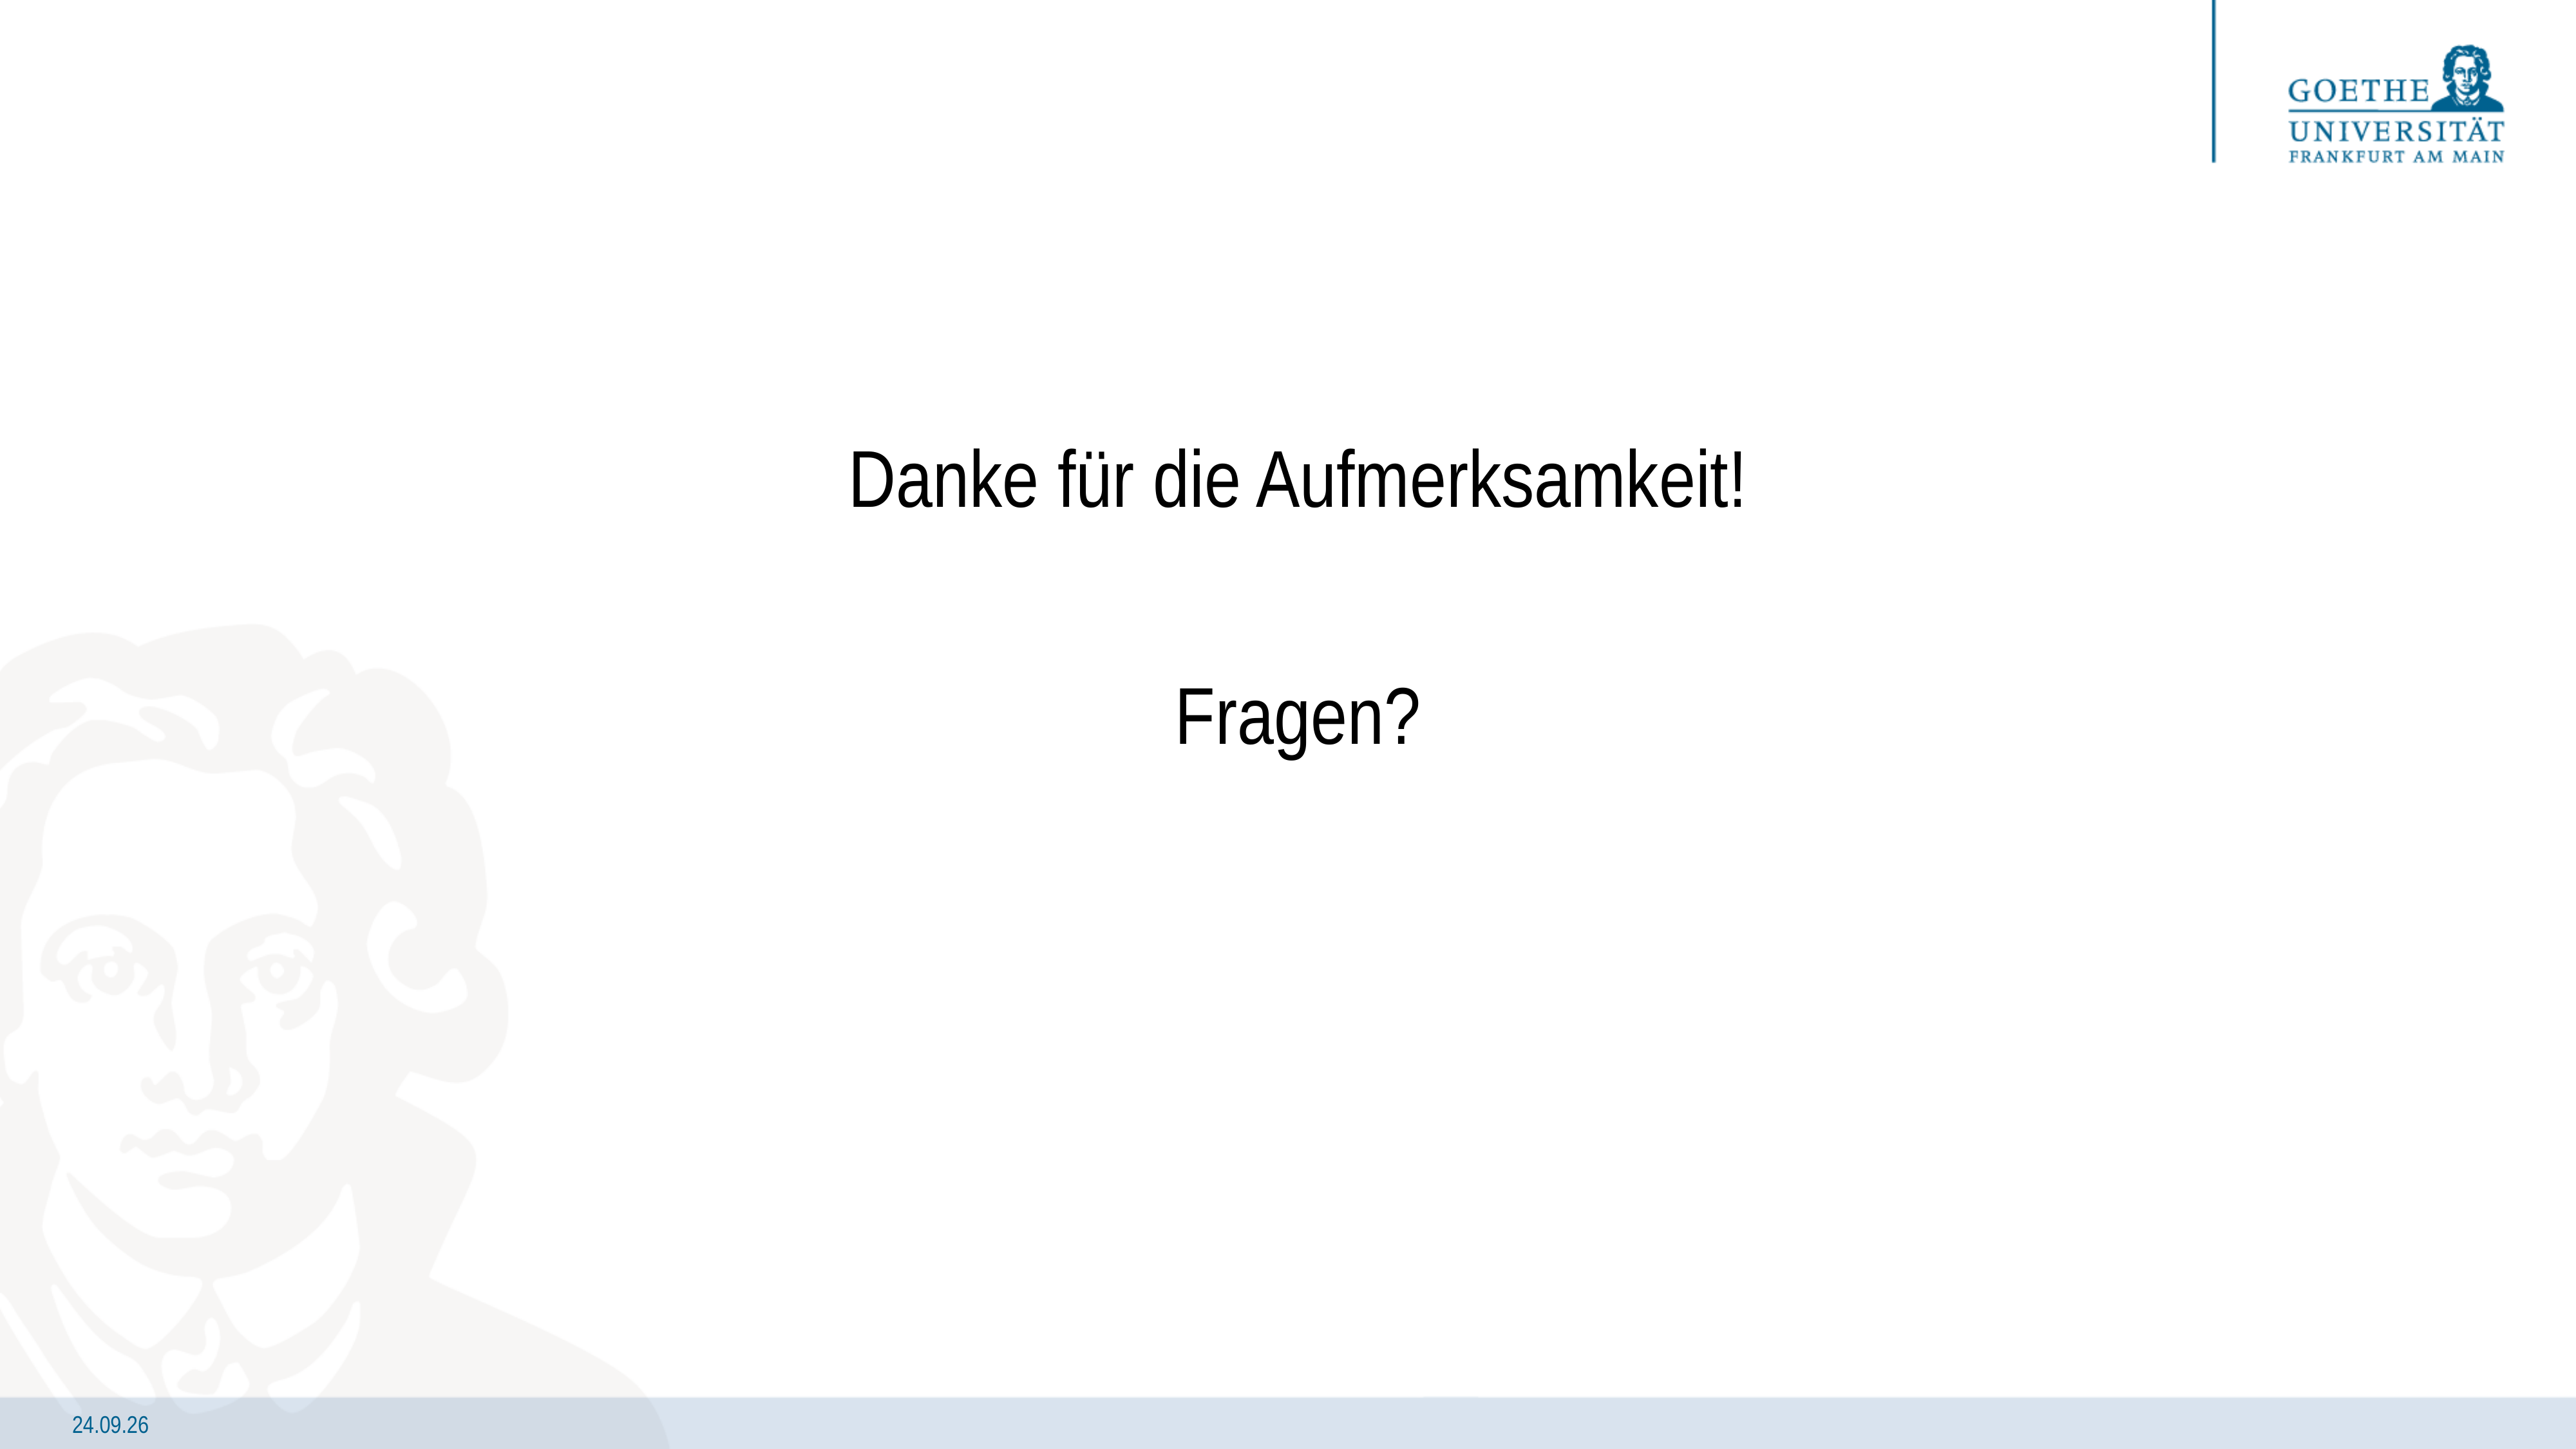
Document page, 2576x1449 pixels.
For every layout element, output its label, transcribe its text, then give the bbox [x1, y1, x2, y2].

picture [0, 0, 2576, 1449]
list Danke für die Aufmerksamkeit! Fragen? [200, 314, 2351, 1354]
